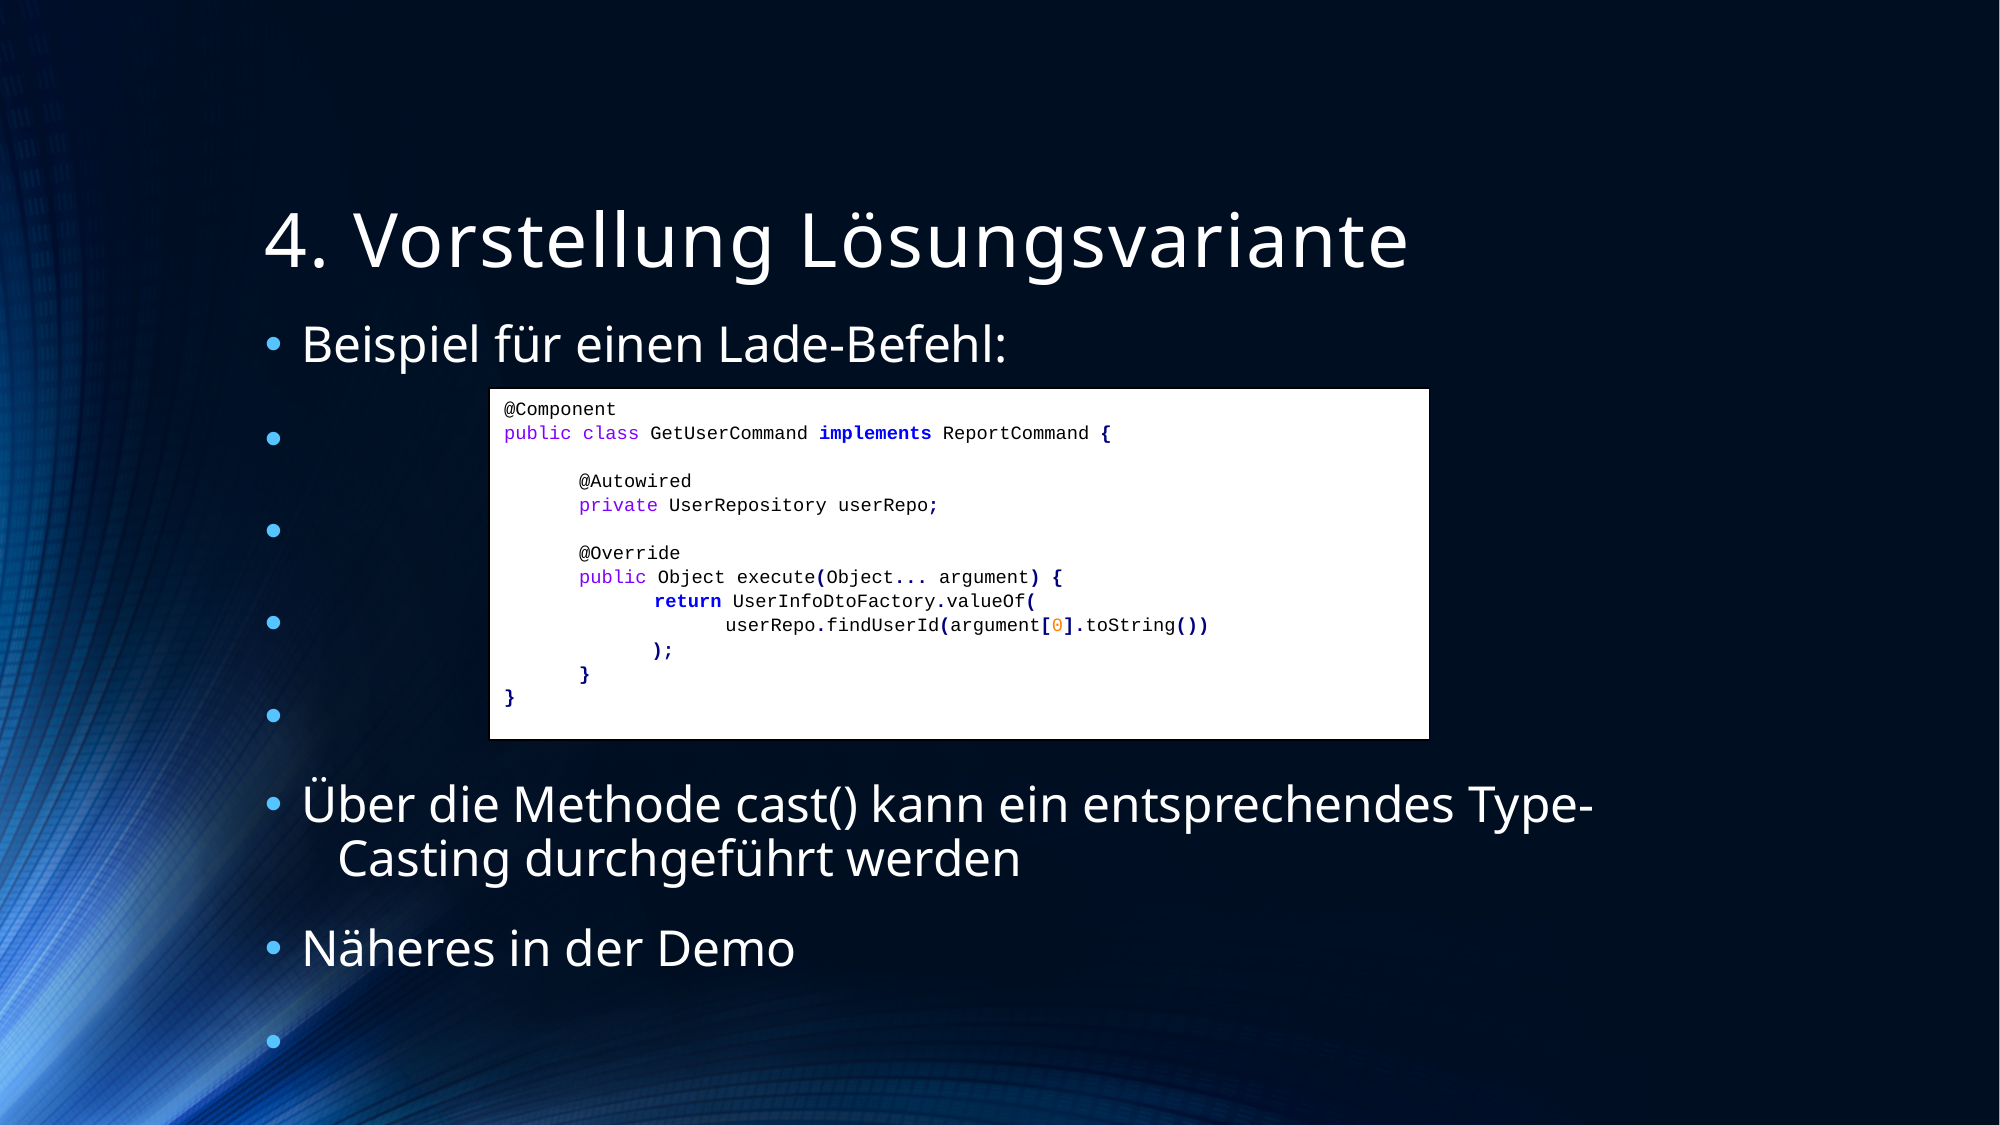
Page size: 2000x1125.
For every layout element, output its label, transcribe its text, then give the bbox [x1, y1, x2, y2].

list Beispiel für einen Lade-Befehl: Über die Methode cast() kann ein entsprechendes Type-Casting durchgeführt werden Näheres in der Demo [249, 312, 1749, 988]
text_box @Component public class GetUserCommand implements ReportCommand { @Autowired private UserRepository userRepo; @Override public Object execute(Object... argument) { return UserInfoDtoFactory.valueOf( userRepo.findUserId(argument[0].toString()) ); } } [489, 387, 1430, 740]
title 4. Vorstellung Lösungsvariante [249, 62, 1750, 288]
